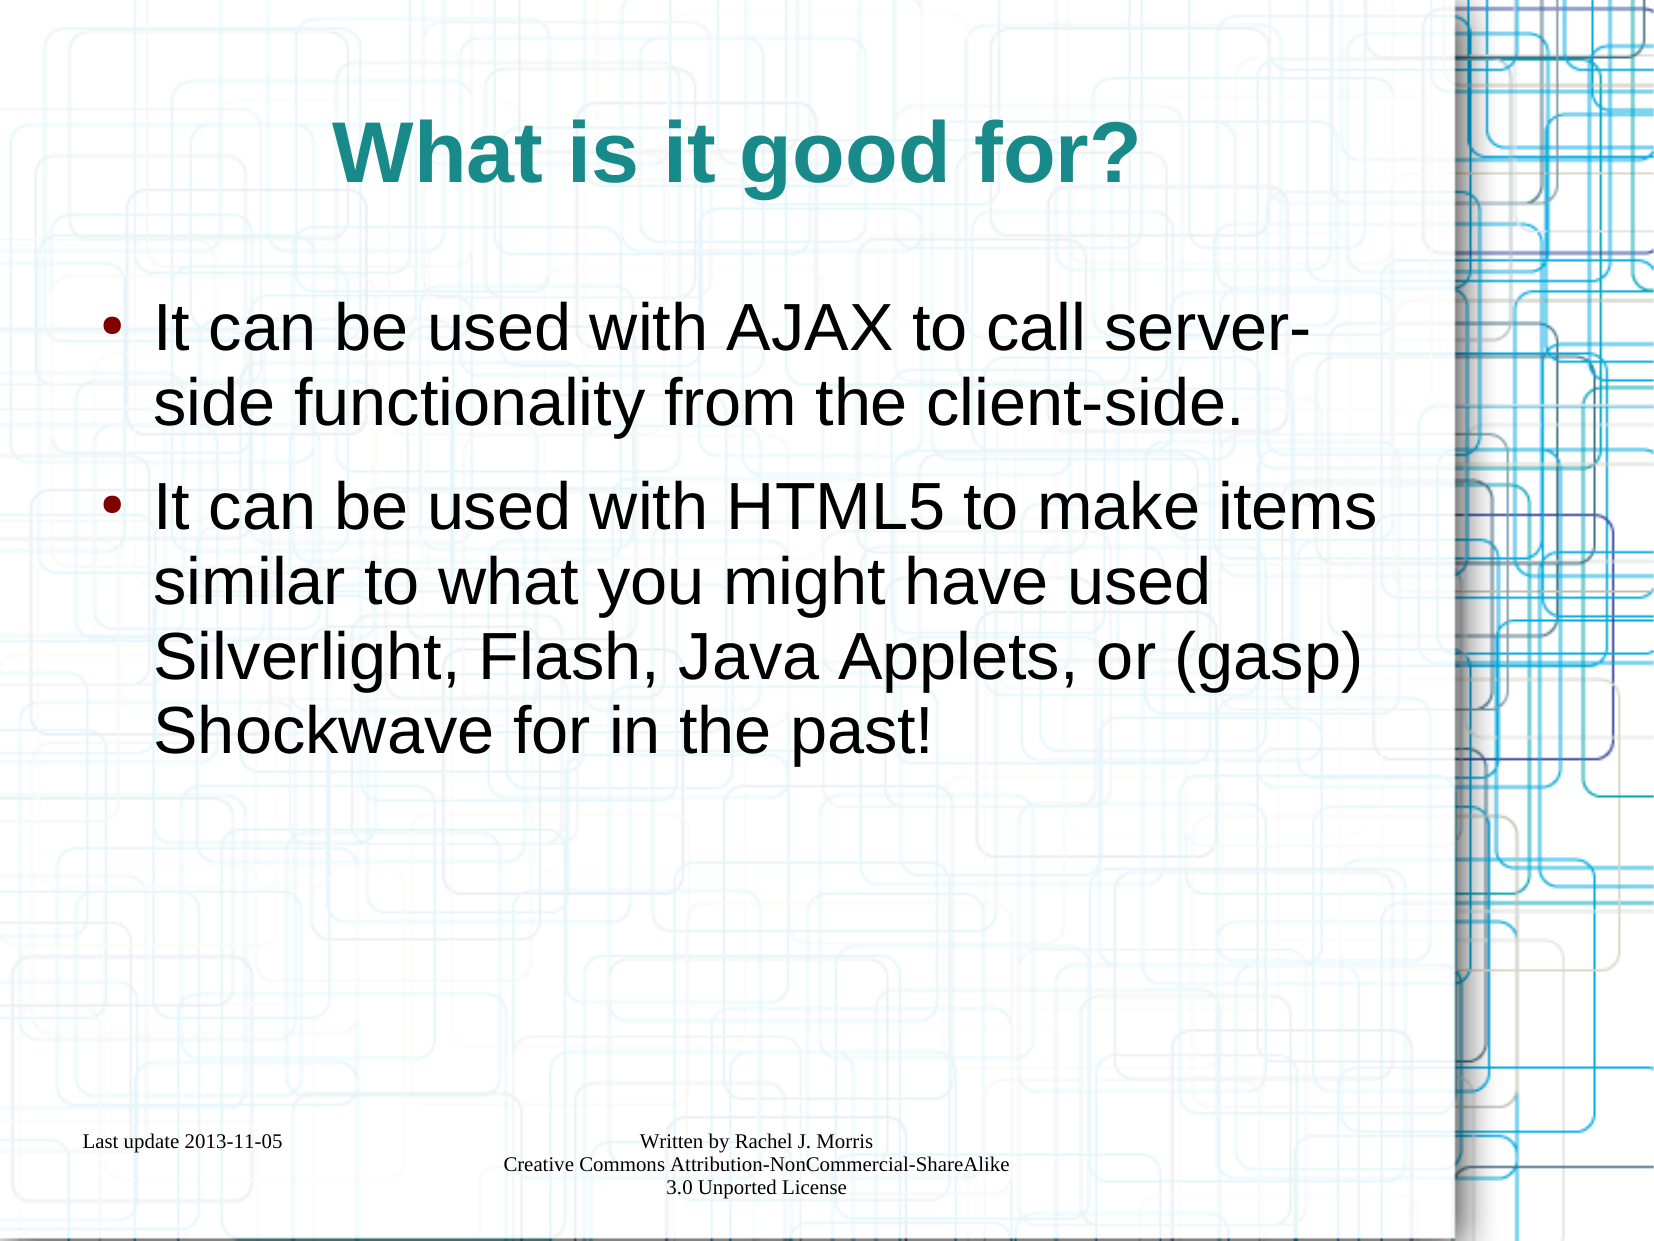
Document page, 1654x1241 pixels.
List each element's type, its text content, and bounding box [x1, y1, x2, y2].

title What is it good for? [59, 49, 1418, 257]
list It can be used with AJAX to call server-side functionality from the client-side. It can be used with HTML5 to make items similar to what you might have used Silverlight, Flash, Java Applets, or (gasp) Shockwave for in the past! [82, 290, 1418, 1010]
picture [0, 0, 1654, 1241]
